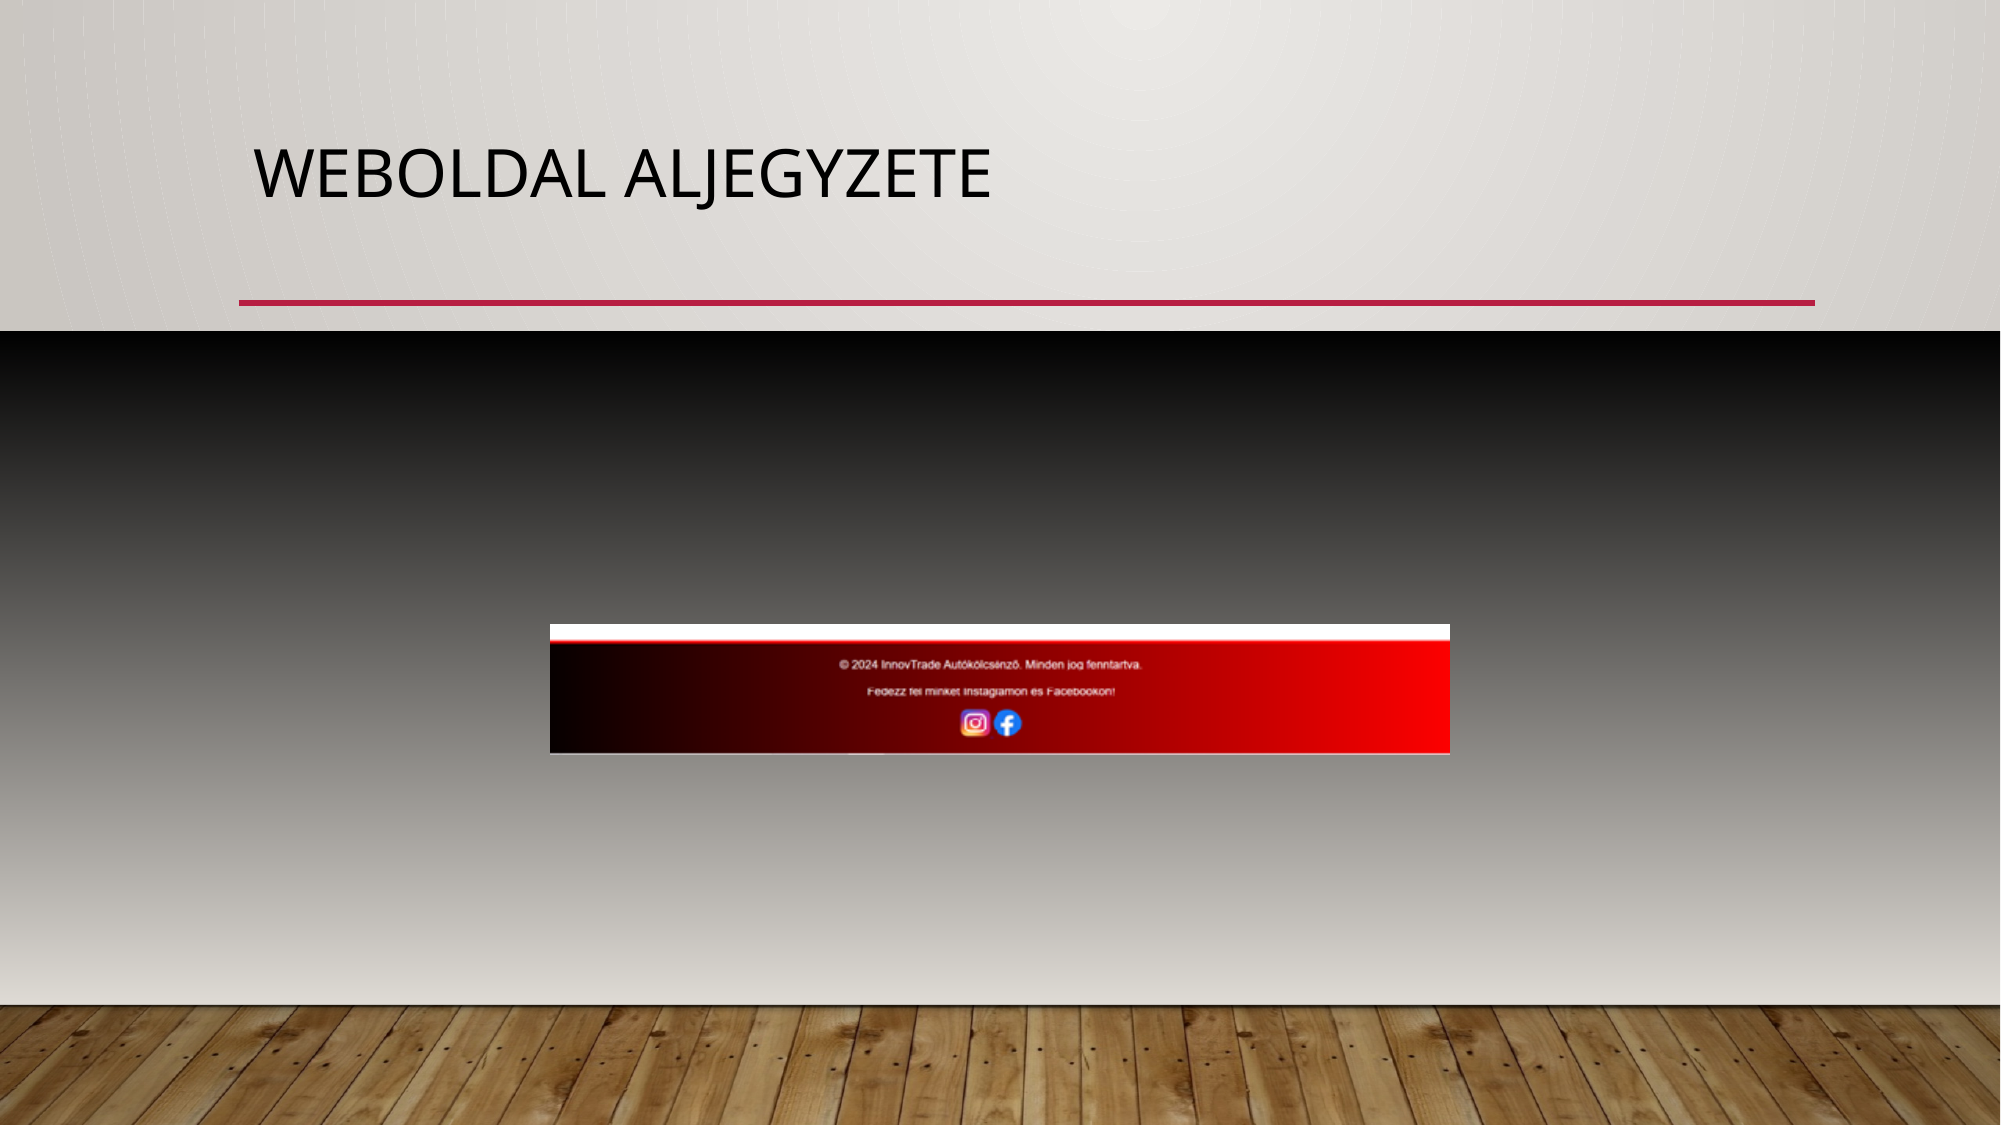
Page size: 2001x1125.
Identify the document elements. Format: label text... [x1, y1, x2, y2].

picture [550, 624, 1450, 755]
title Weboldal aljegyzete [238, 131, 1814, 305]
